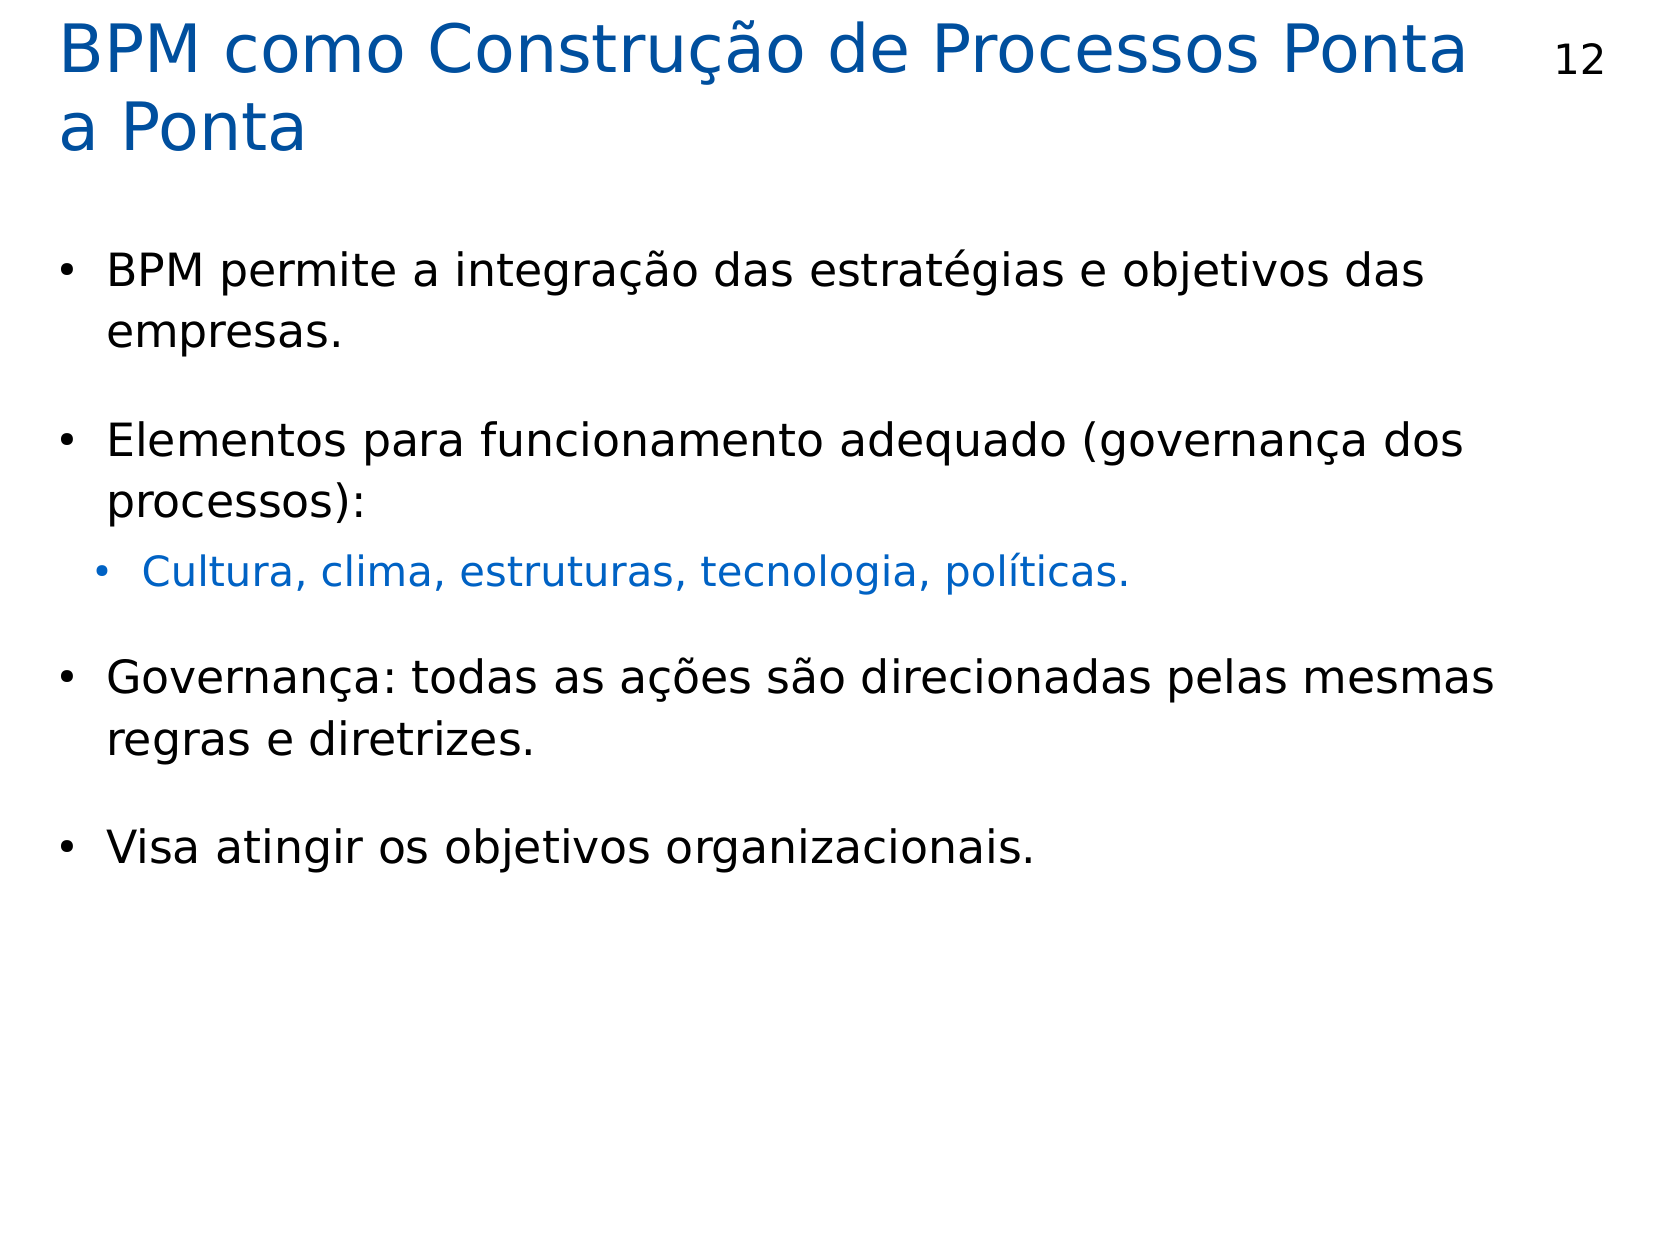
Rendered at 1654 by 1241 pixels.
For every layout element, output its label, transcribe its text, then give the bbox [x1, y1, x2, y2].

list BPM permite a integração das estratégias e objetivos das empresas. Elementos para funcionamento adequado (governança dos processos): Cultura, clima, estruturas, tecnologia, políticas. Governança: todas as ações são direcionadas pelas mesmas regras e diretrizes. Visa atingir os objetivos organizacionais. [59, 236, 1595, 1211]
title BPM como Construção de Processos Ponta a Ponta [59, 10, 1506, 167]
